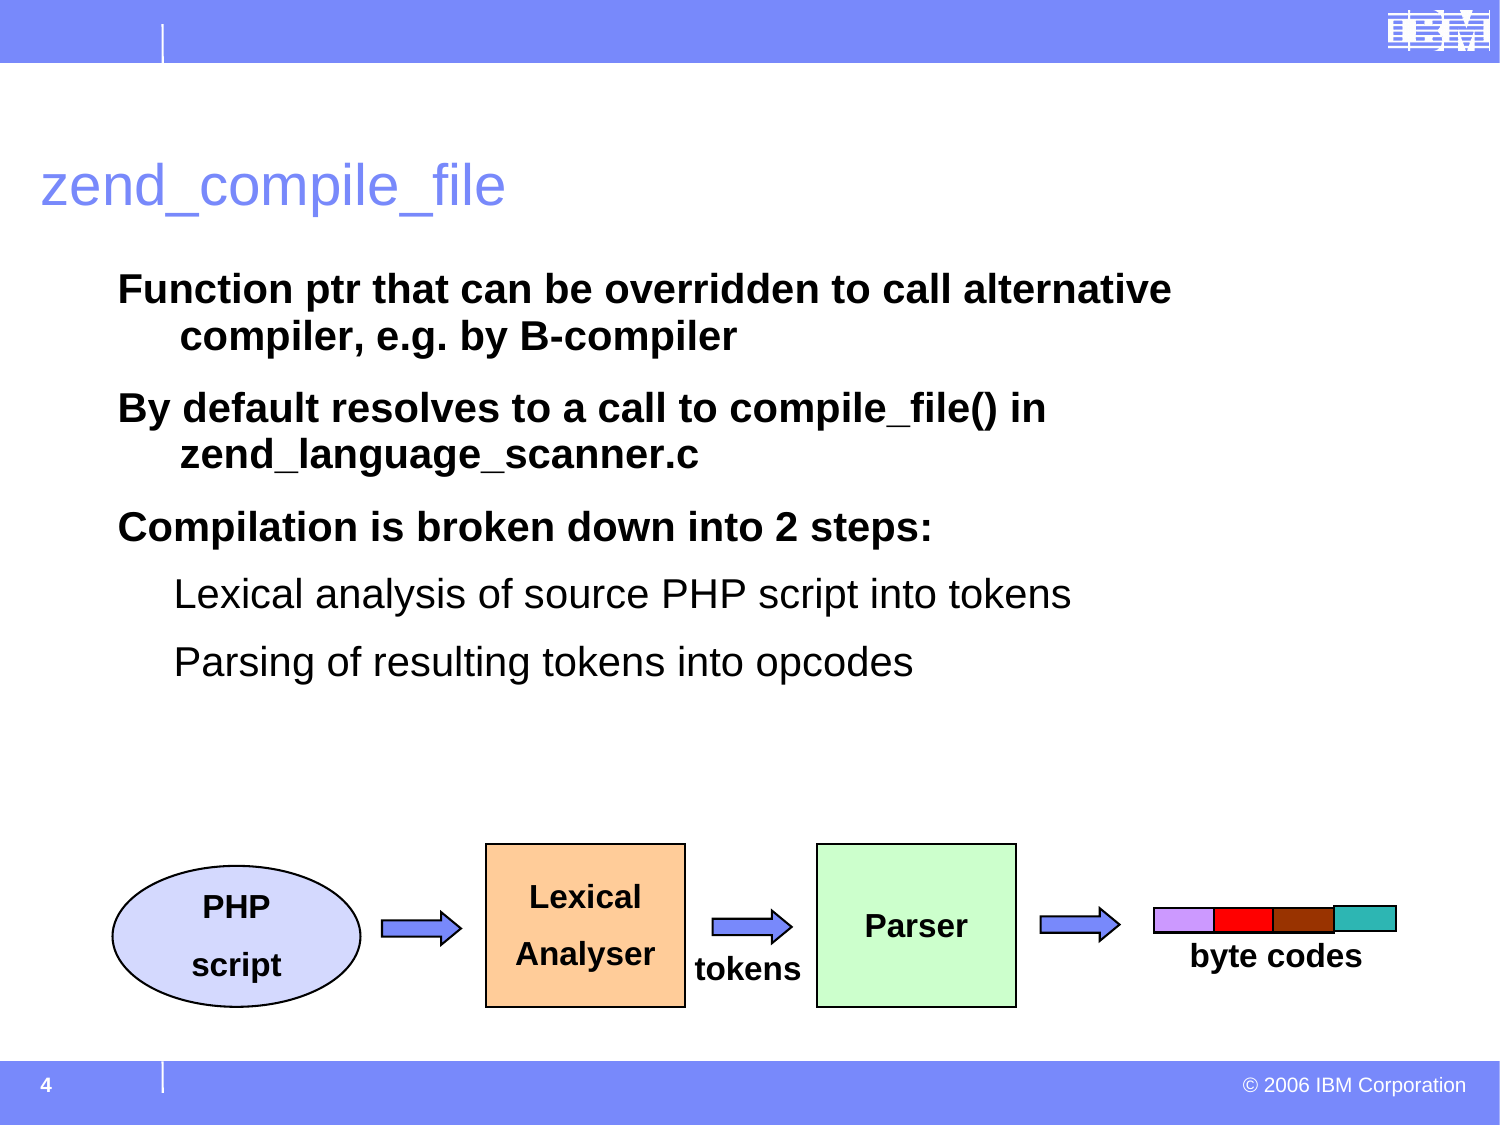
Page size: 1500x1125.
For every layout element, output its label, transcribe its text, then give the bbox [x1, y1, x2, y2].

text_box byte codes [1174, 929, 1378, 982]
text_box [1040, 908, 1120, 941]
text_box Lexical Analyser [485, 844, 686, 1007]
text_box [1153, 906, 1397, 933]
text_box tokens [679, 943, 817, 996]
text_box [712, 910, 792, 943]
list Function ptr that can be overridden to call alternative compiler, e.g. by B-compiler By default resolves to a call to compile_file() in zend_language_scanner.c Compilation is broken down into 2 steps: Lexical analysis of source PHP script into tokens Parsing of resulting tokens into opcodes [102, 258, 1378, 808]
text_box Parser [816, 844, 1017, 1007]
text_box PHP script [112, 865, 361, 1007]
title zend_compile_file [25, 123, 1378, 225]
text_box [382, 912, 461, 945]
